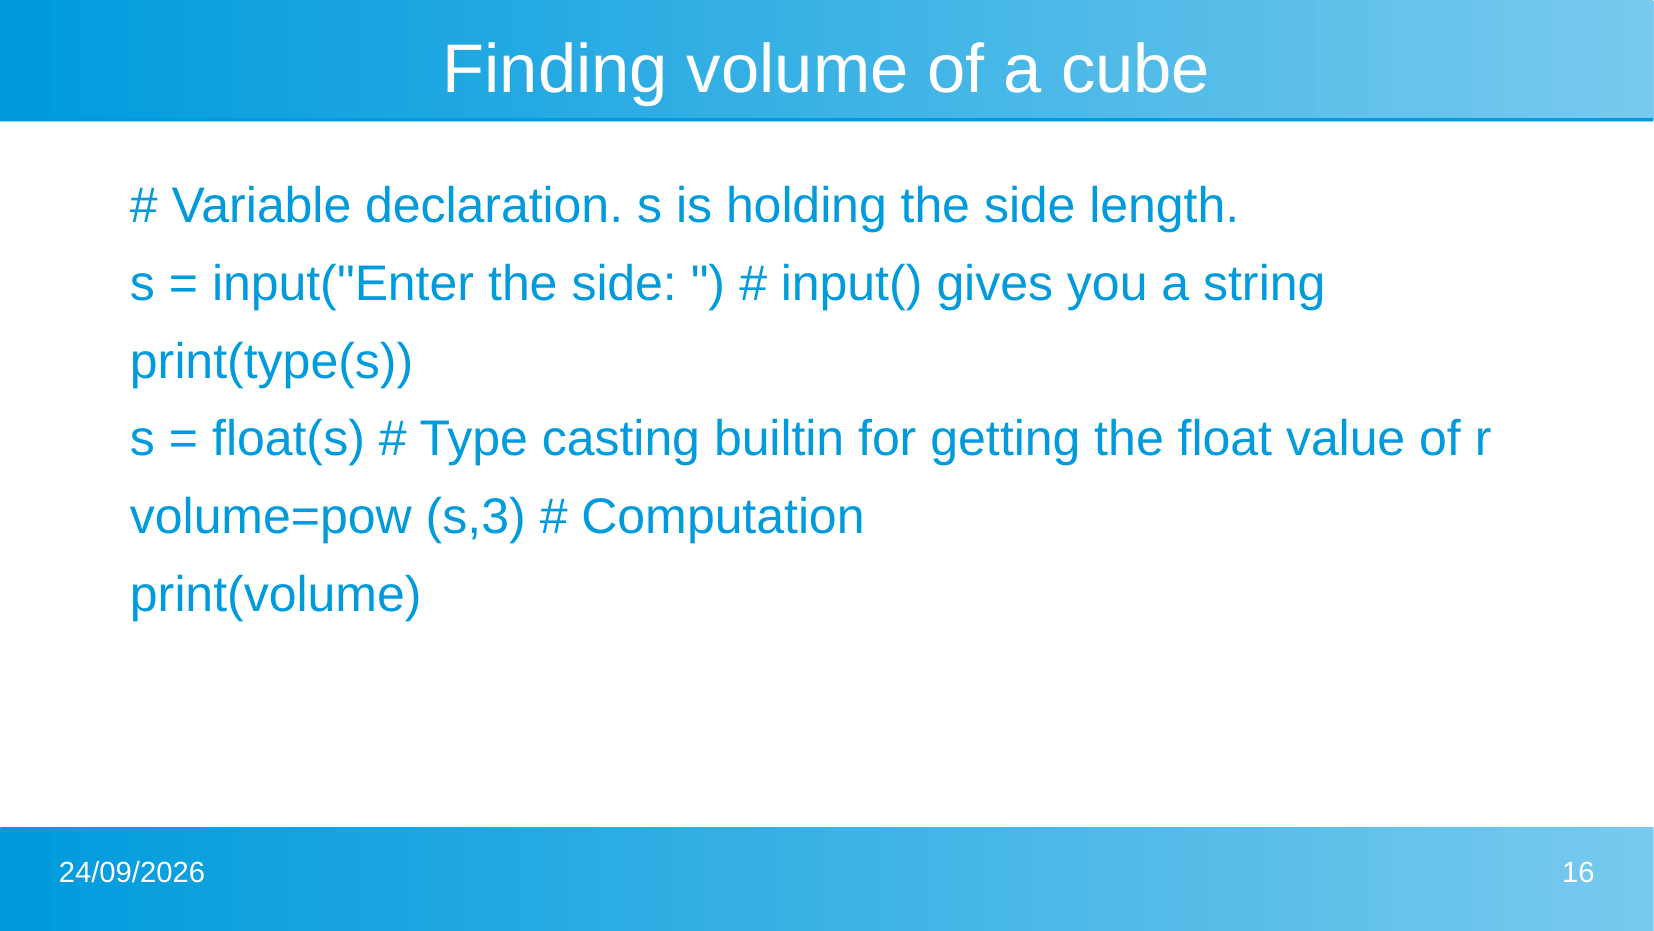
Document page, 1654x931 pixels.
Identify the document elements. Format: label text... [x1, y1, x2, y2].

title Finding volume of a cube [59, 29, 1595, 108]
list # Variable declaration. s is holding the side length. s = input("Enter the side: ") # input() gives you a string print(type(s)) s = float(s) # Type casting builtin for getting the float value of r volume=pow (s,3) # Computation print(volume) [59, 177, 1595, 768]
